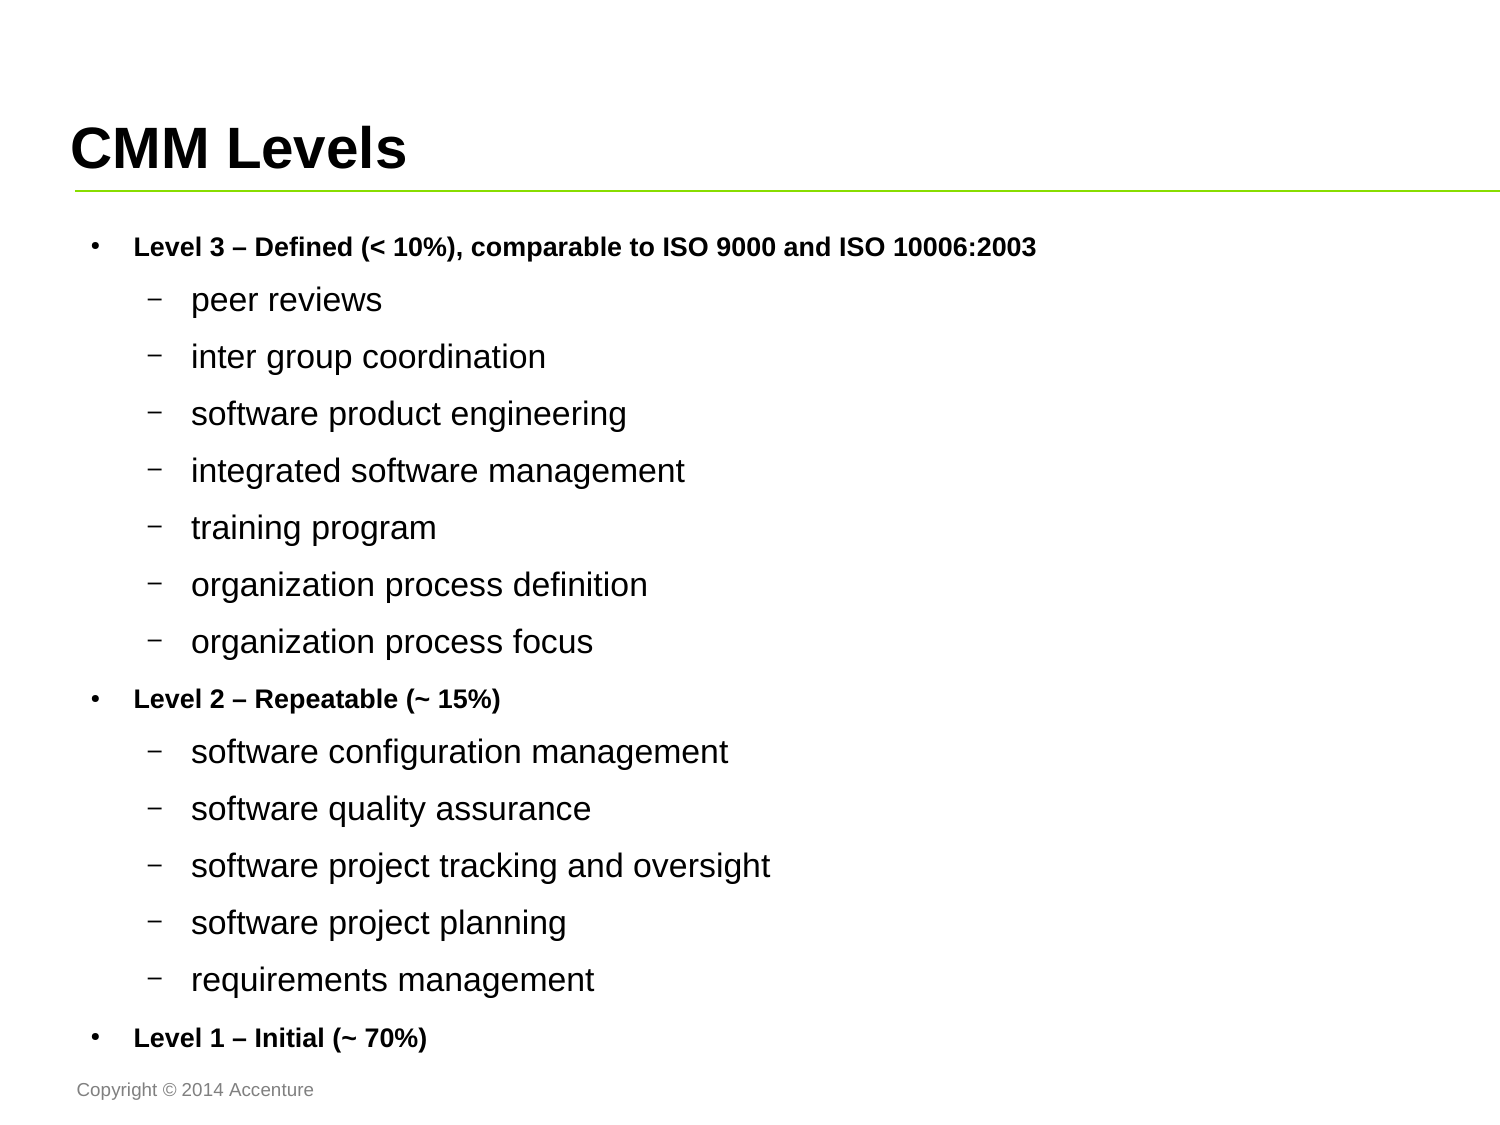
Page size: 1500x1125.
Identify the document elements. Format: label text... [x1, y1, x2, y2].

list Level 3 – Defined (< 10%), comparable to ISO 9000 and ISO 10006:2003 peer reviews inter group coordination software product engineering integrated software management training program organization process definition organization process focus Level 2 – Repeatable (~ 15%) software configuration management software quality assurance software project tracking and oversight software project planning requirements management Level 1 – Initial (~ 70%) [76, 231, 1427, 1057]
title CMM Levels [35, 83, 1462, 213]
